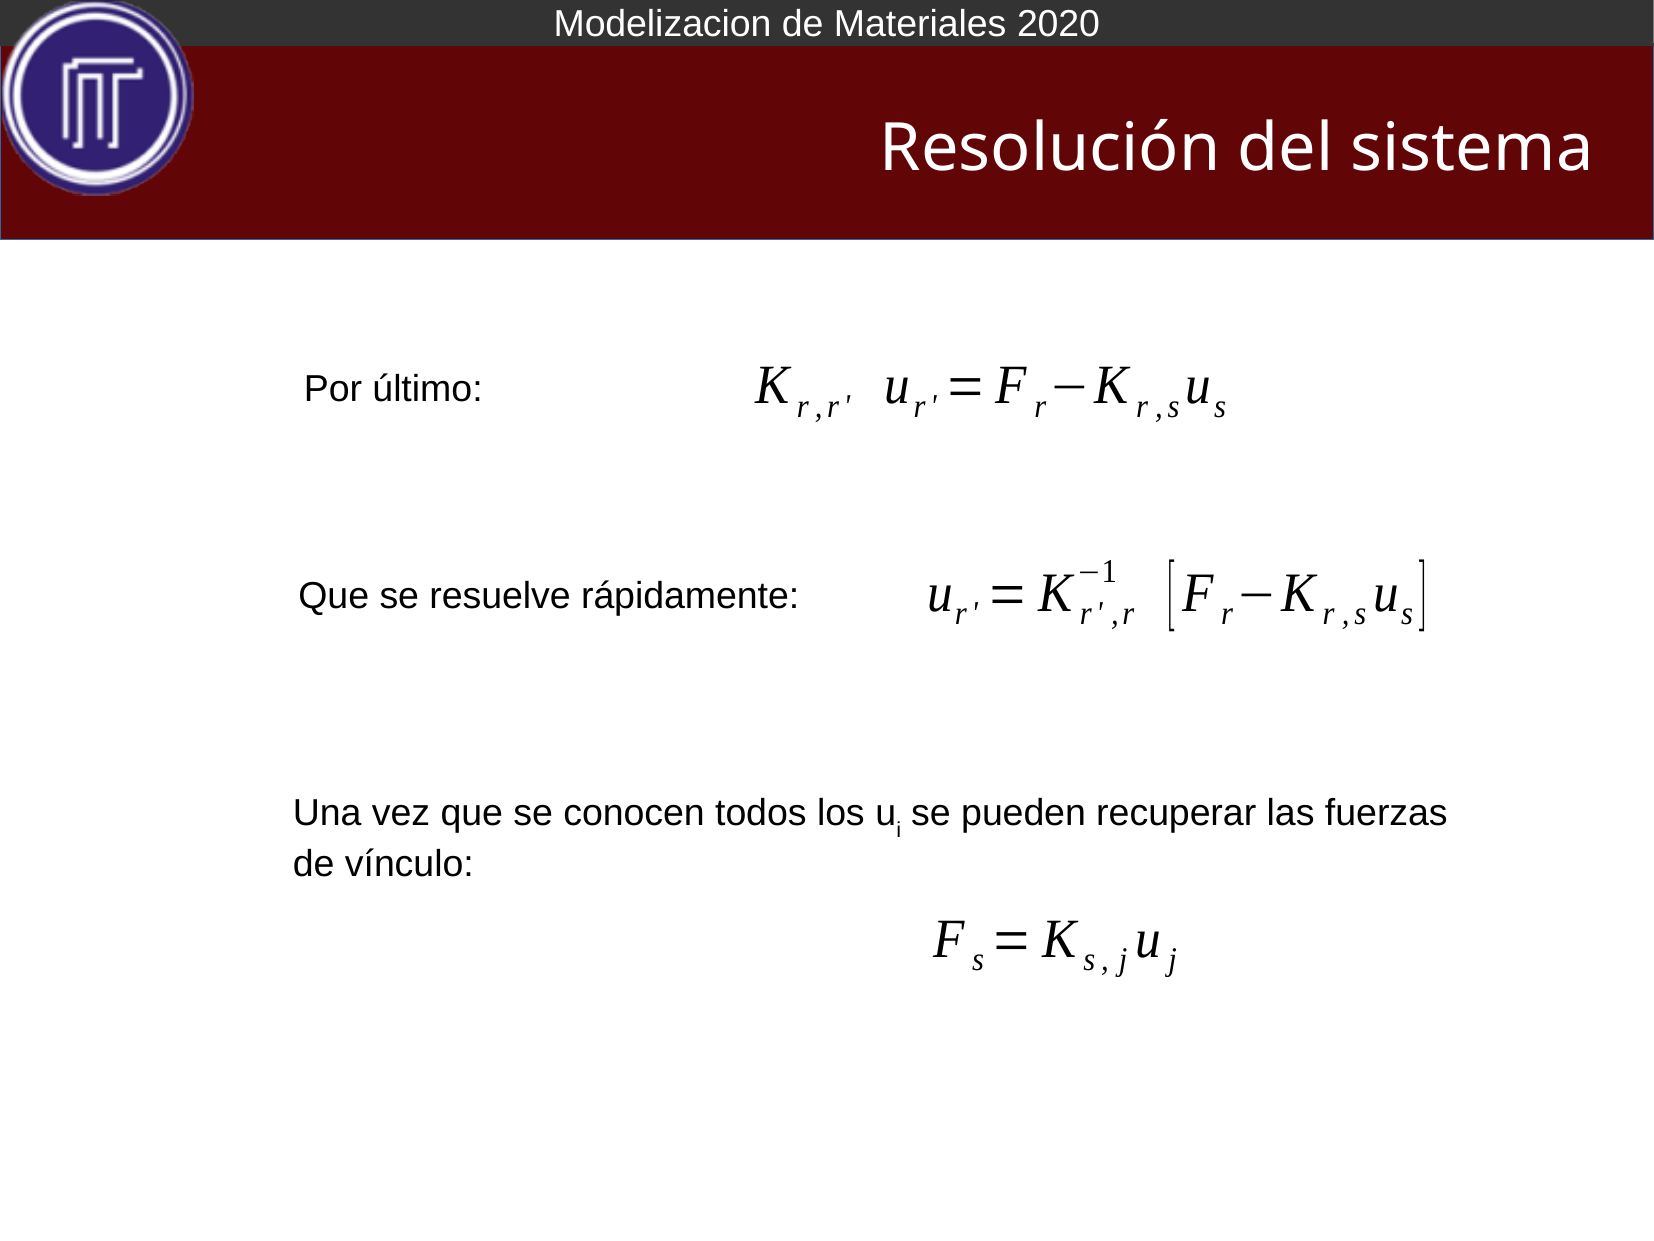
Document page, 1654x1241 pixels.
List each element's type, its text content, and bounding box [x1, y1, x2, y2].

chart [746, 354, 1233, 425]
title Resolución del sistema [41, 70, 1654, 218]
picture [0, 0, 194, 196]
text_box Por último: [288, 360, 674, 418]
text_box Que se resuelve rápidamente: [283, 566, 856, 624]
chart [924, 908, 1184, 978]
text_box Una vez que se conocen todos los ui se pueden recuperar las fuerzas de vínculo: [278, 784, 1490, 892]
chart [920, 553, 1433, 635]
